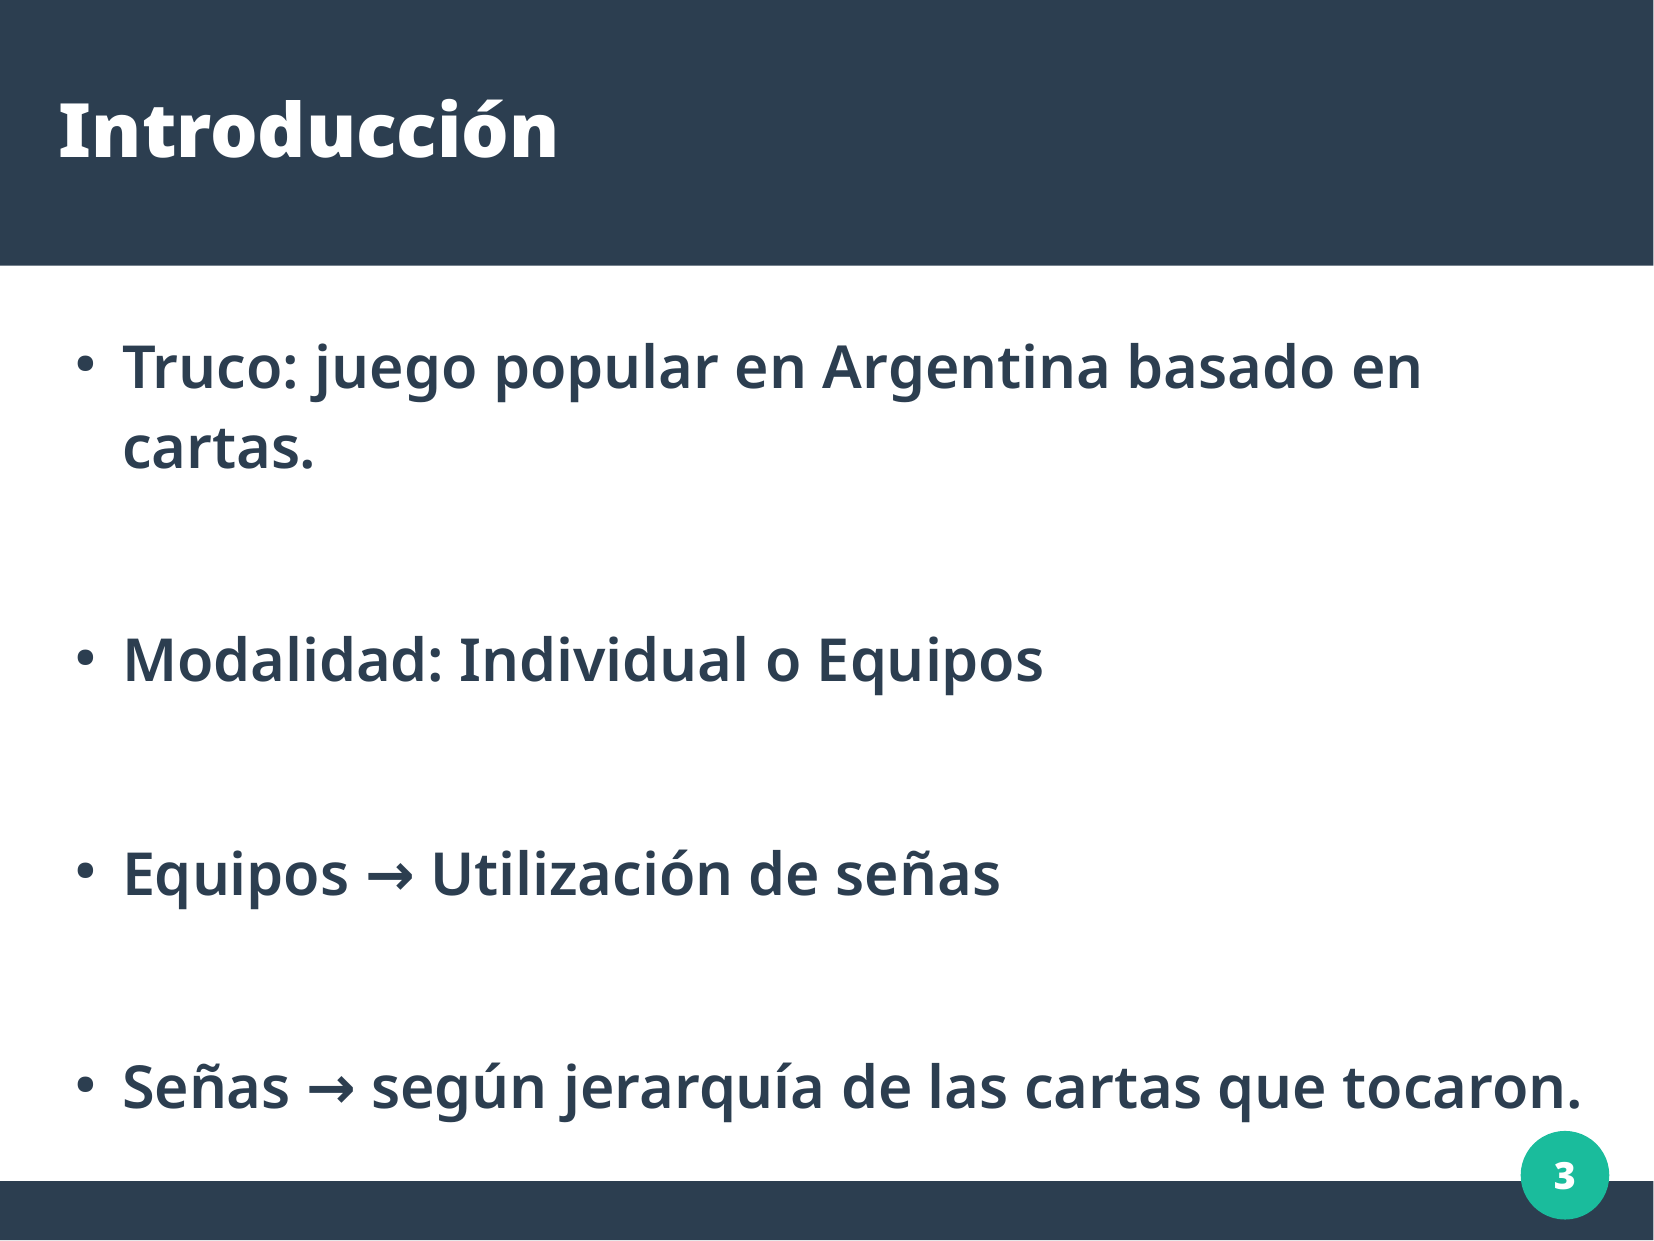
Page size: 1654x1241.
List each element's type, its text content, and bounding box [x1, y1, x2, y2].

title Introducción [59, 49, 1595, 207]
list Truco: juego popular en Argentina basado en cartas. Modalidad: Individual o Equipos Equipos → Utilización de señas Señas → según jerarquía de las cartas que tocaron. [59, 324, 1595, 1152]
